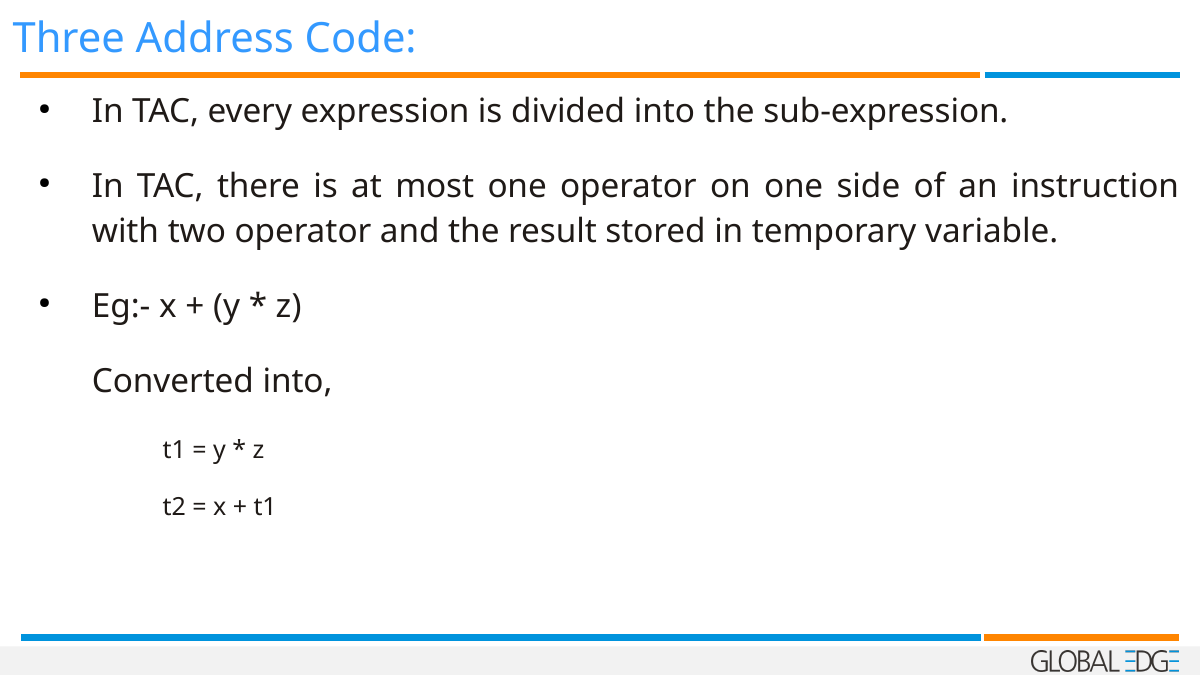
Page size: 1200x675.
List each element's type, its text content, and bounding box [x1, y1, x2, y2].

list In TAC, every expression is divided into the sub-expression. In TAC, there is at most one operator on one side of an instruction with two operator and the result stored in temporary variable. Eg:- x + (y * z) Converted into, t1 = y * z t2 = x + t1 [21, 86, 1182, 627]
title Three Address Code: [12, 9, 1088, 63]
picture [1031, 650, 1179, 672]
